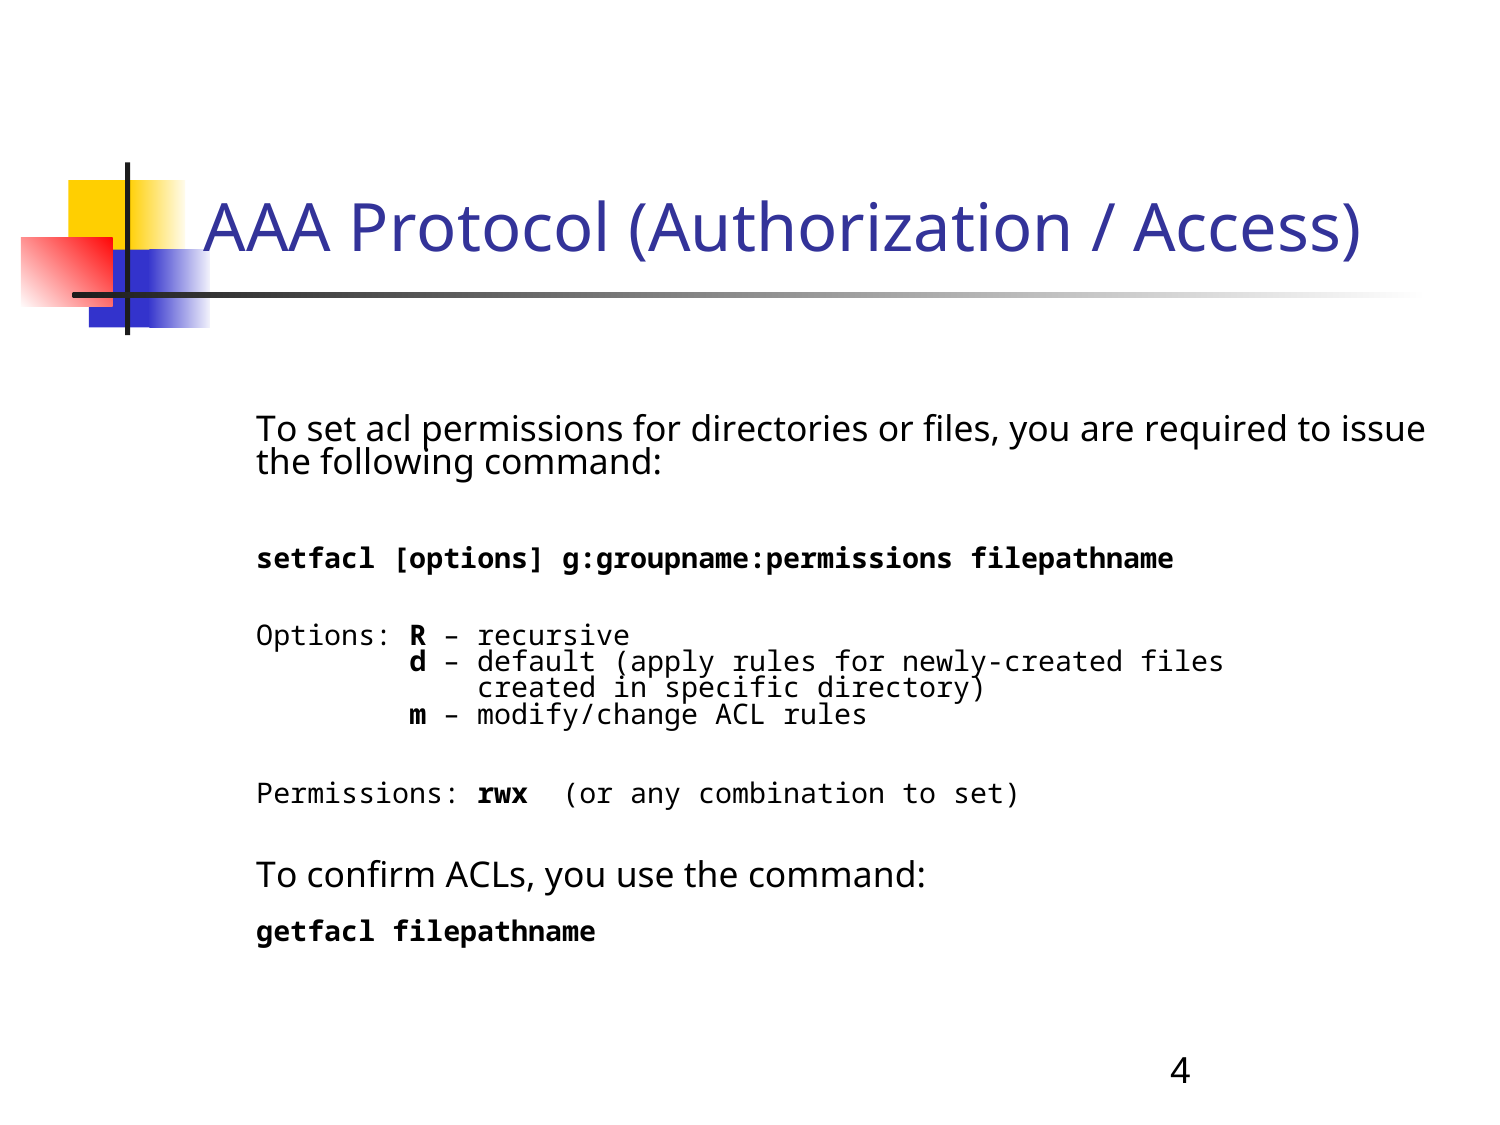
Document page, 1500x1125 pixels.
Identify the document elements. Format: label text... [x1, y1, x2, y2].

title AAA Protocol (Authorization / Access) [188, 35, 1468, 276]
list To set acl permissions for directories or files, you are required to issue the following command: setfacl [options] g:groupname:permissions filepathname Options: R – recursive d – default (apply rules for newly-created files created in specific directory) m – modify/change ACL rules Permissions: rwx (or any combination to set) To confirm ACLs, you use the command: getfacl filepathname [193, 331, 1469, 1007]
